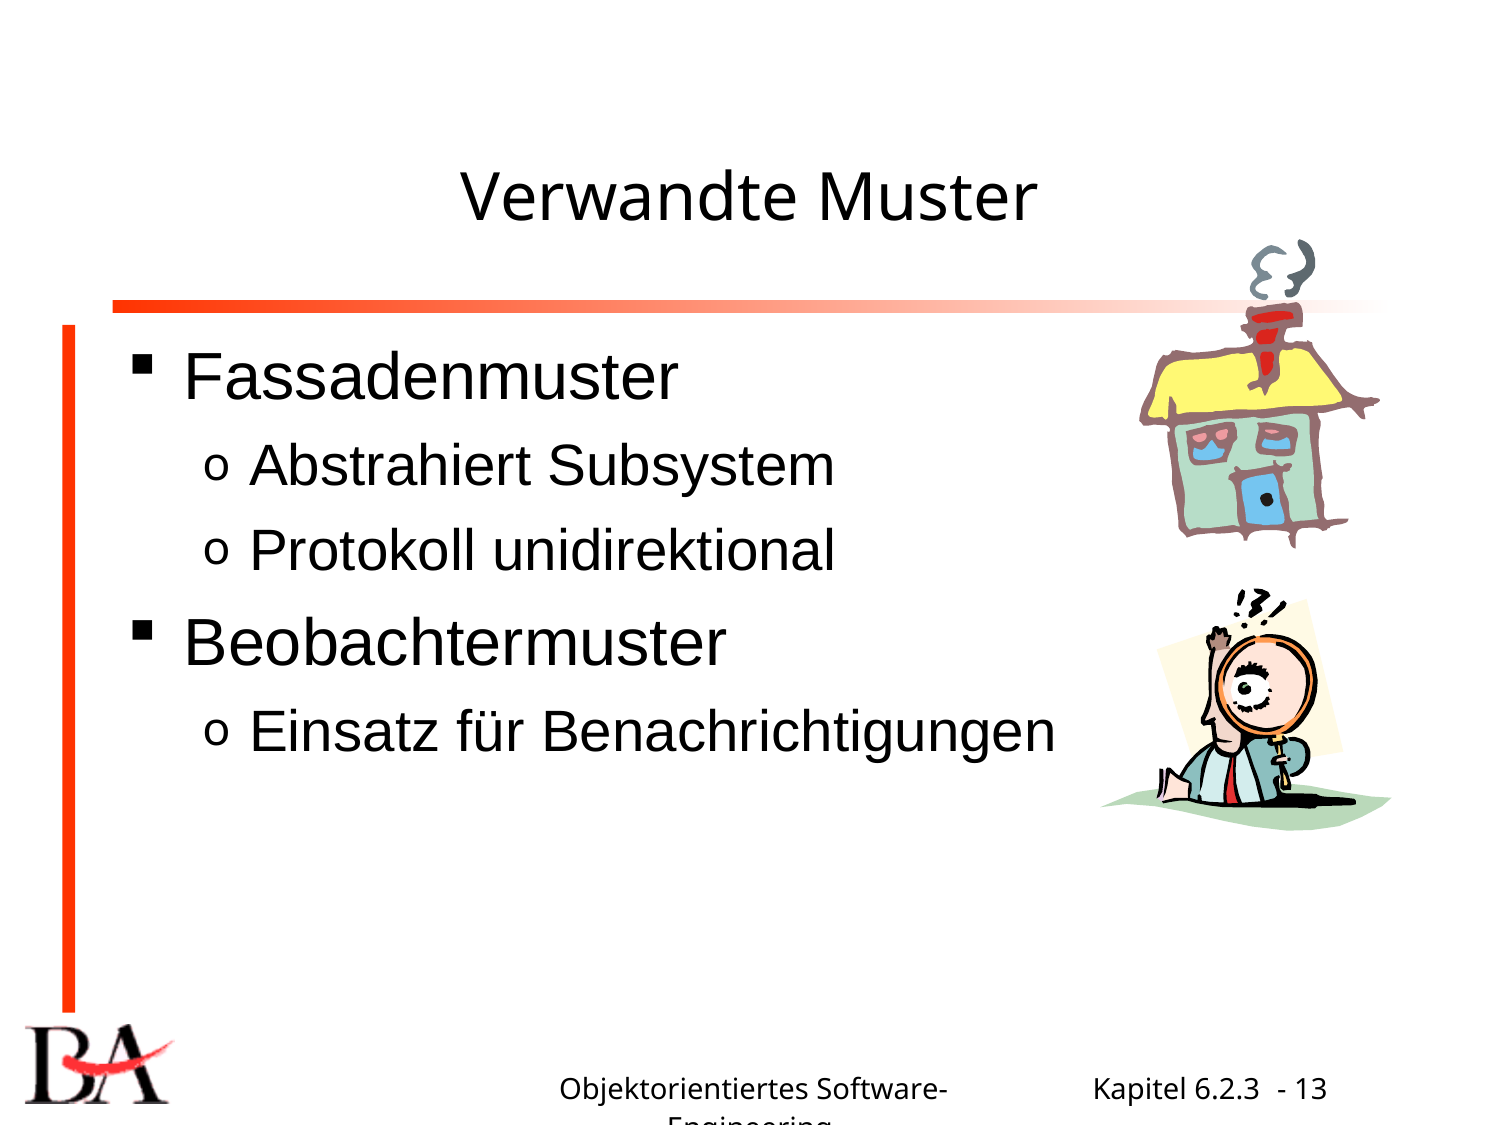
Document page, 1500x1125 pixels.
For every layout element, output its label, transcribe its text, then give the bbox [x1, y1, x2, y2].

picture [1100, 587, 1394, 833]
title Verwandte Muster [112, 99, 1388, 288]
chart [1137, 237, 1382, 550]
list Fassadenmuster Abstrahiert Subsystem Protokoll unidirektional Beobachtermuster Einsatz für Benachrichtigungen [112, 324, 1388, 1051]
picture [24, 1024, 175, 1104]
